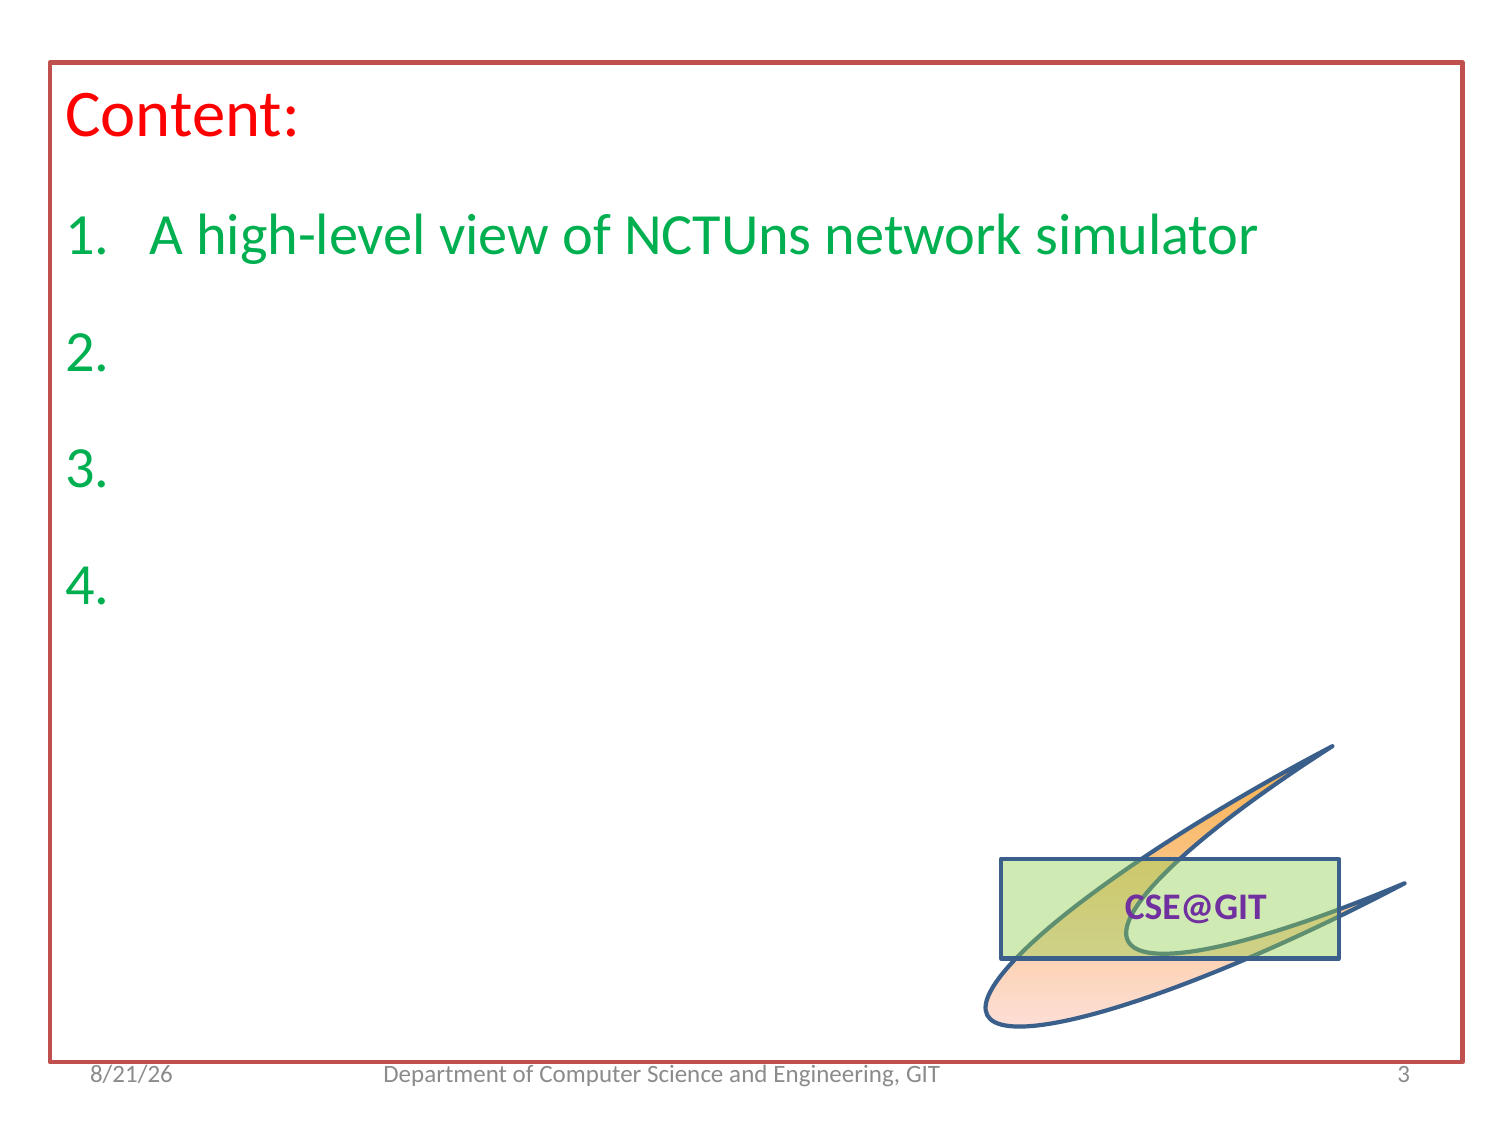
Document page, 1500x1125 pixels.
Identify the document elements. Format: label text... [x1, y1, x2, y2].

slide_number <number> [1074, 1042, 1425, 1103]
subtitle Content: A high-level view of NCTUns network simulator [50, 62, 1463, 1063]
text_box 9/19/18 [75, 1042, 300, 1103]
text_box Department of Computer Science and Engineering, GIT [300, 1042, 1025, 1103]
text_box [985, 746, 1405, 1027]
text_box CSE@GIT [1024, 874, 1325, 935]
